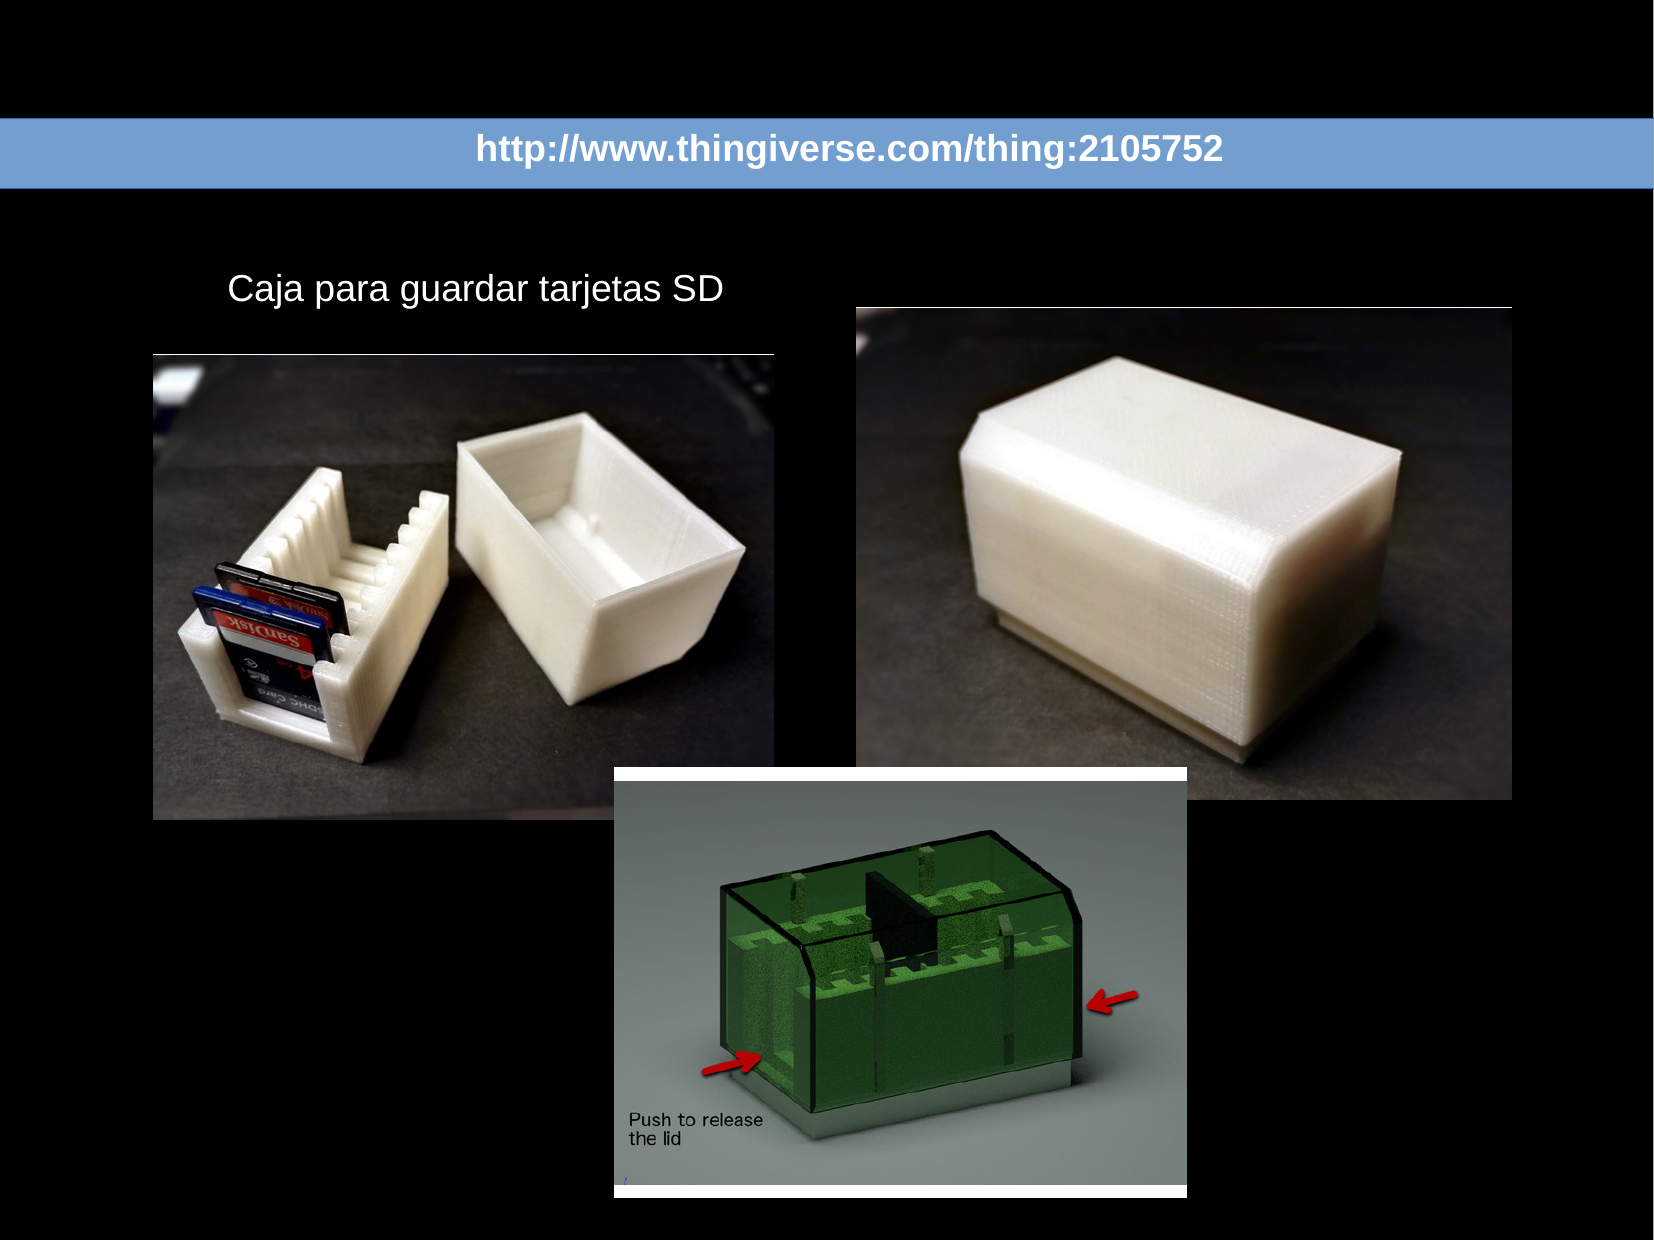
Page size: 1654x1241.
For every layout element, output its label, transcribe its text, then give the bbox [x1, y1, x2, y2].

text_box Caja para guardar tarjetas SD [212, 259, 1394, 317]
picture [153, 307, 1512, 1198]
text_box [0, 118, 1654, 189]
text_box http://www.thingiverse.com/thing:2105752 [460, 120, 1630, 178]
